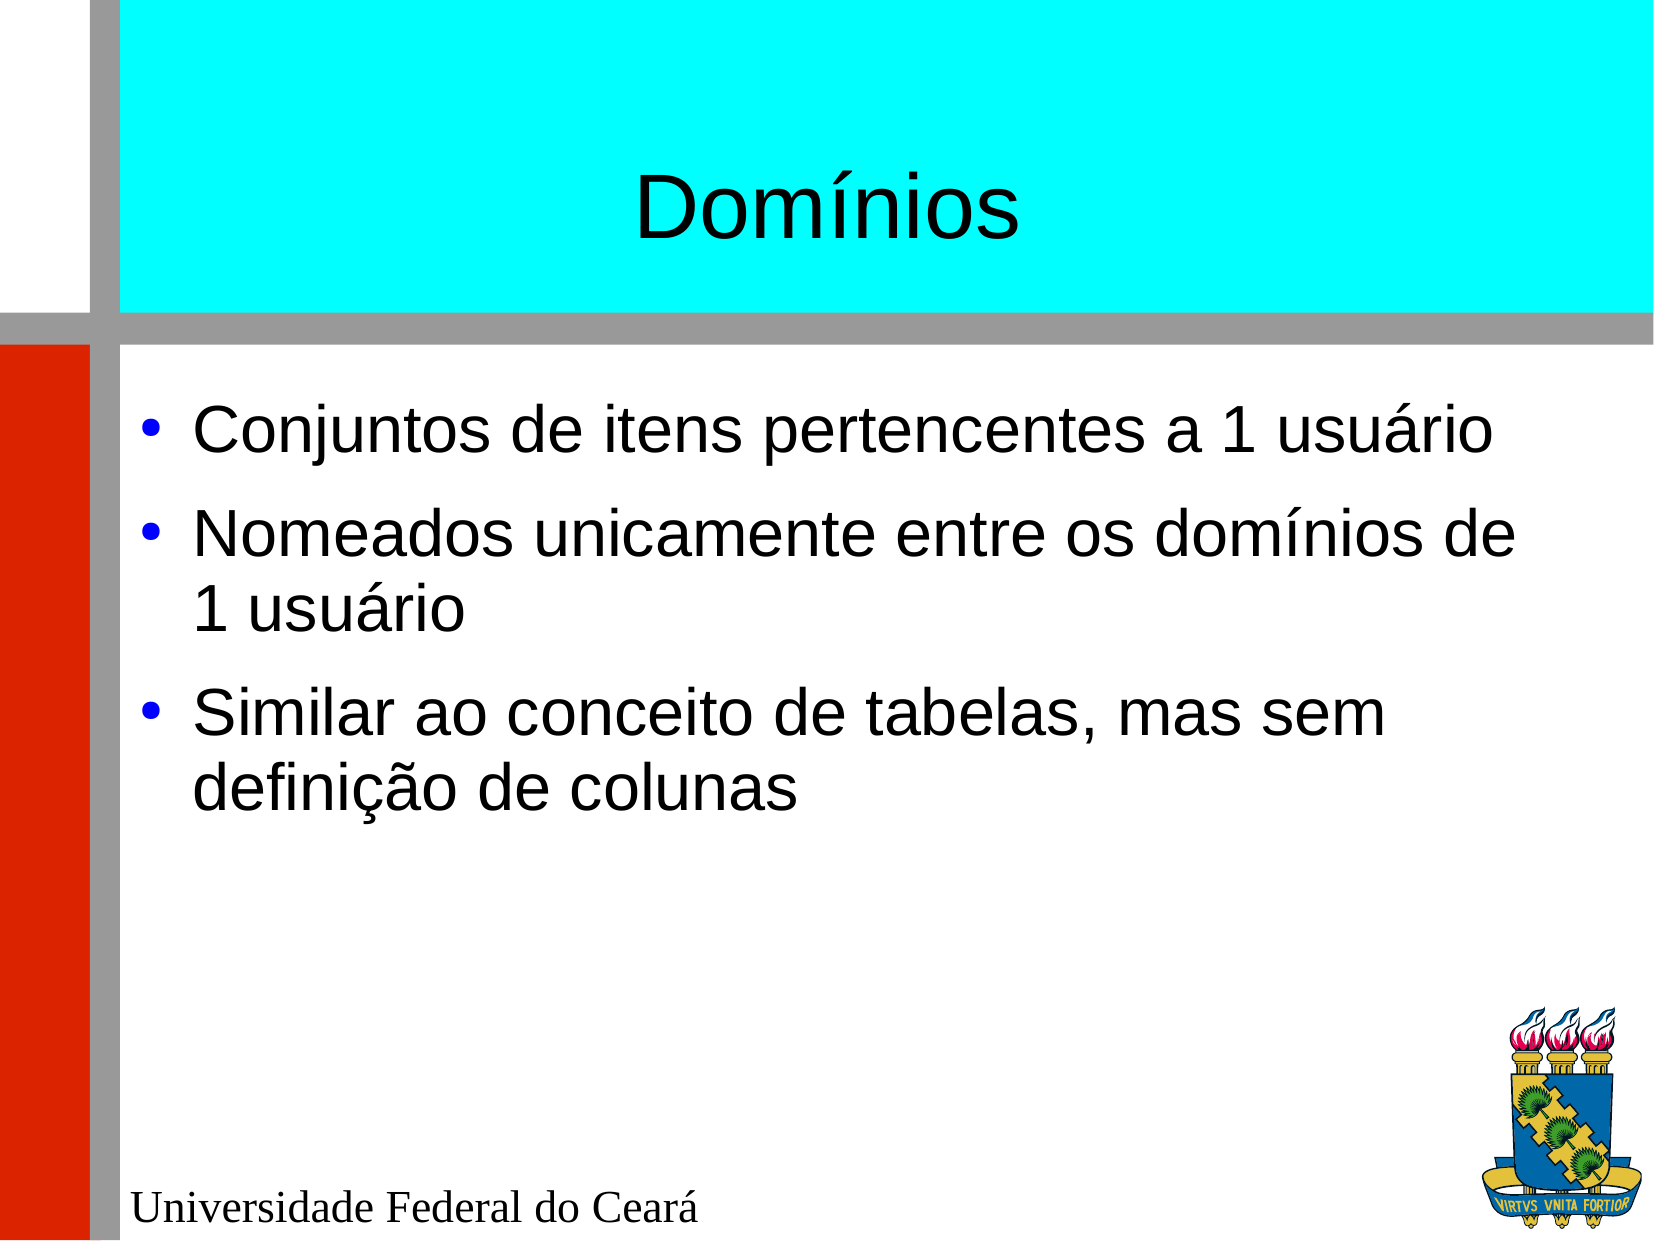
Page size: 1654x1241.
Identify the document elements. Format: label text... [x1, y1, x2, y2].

title Domínios [121, 102, 1534, 310]
list Conjuntos de itens pertencentes a 1 usuário Nomeados unicamente entre os domínios de 1 usuário Similar ao conceito de tabelas, mas sem definição de colunas [121, 391, 1534, 1111]
